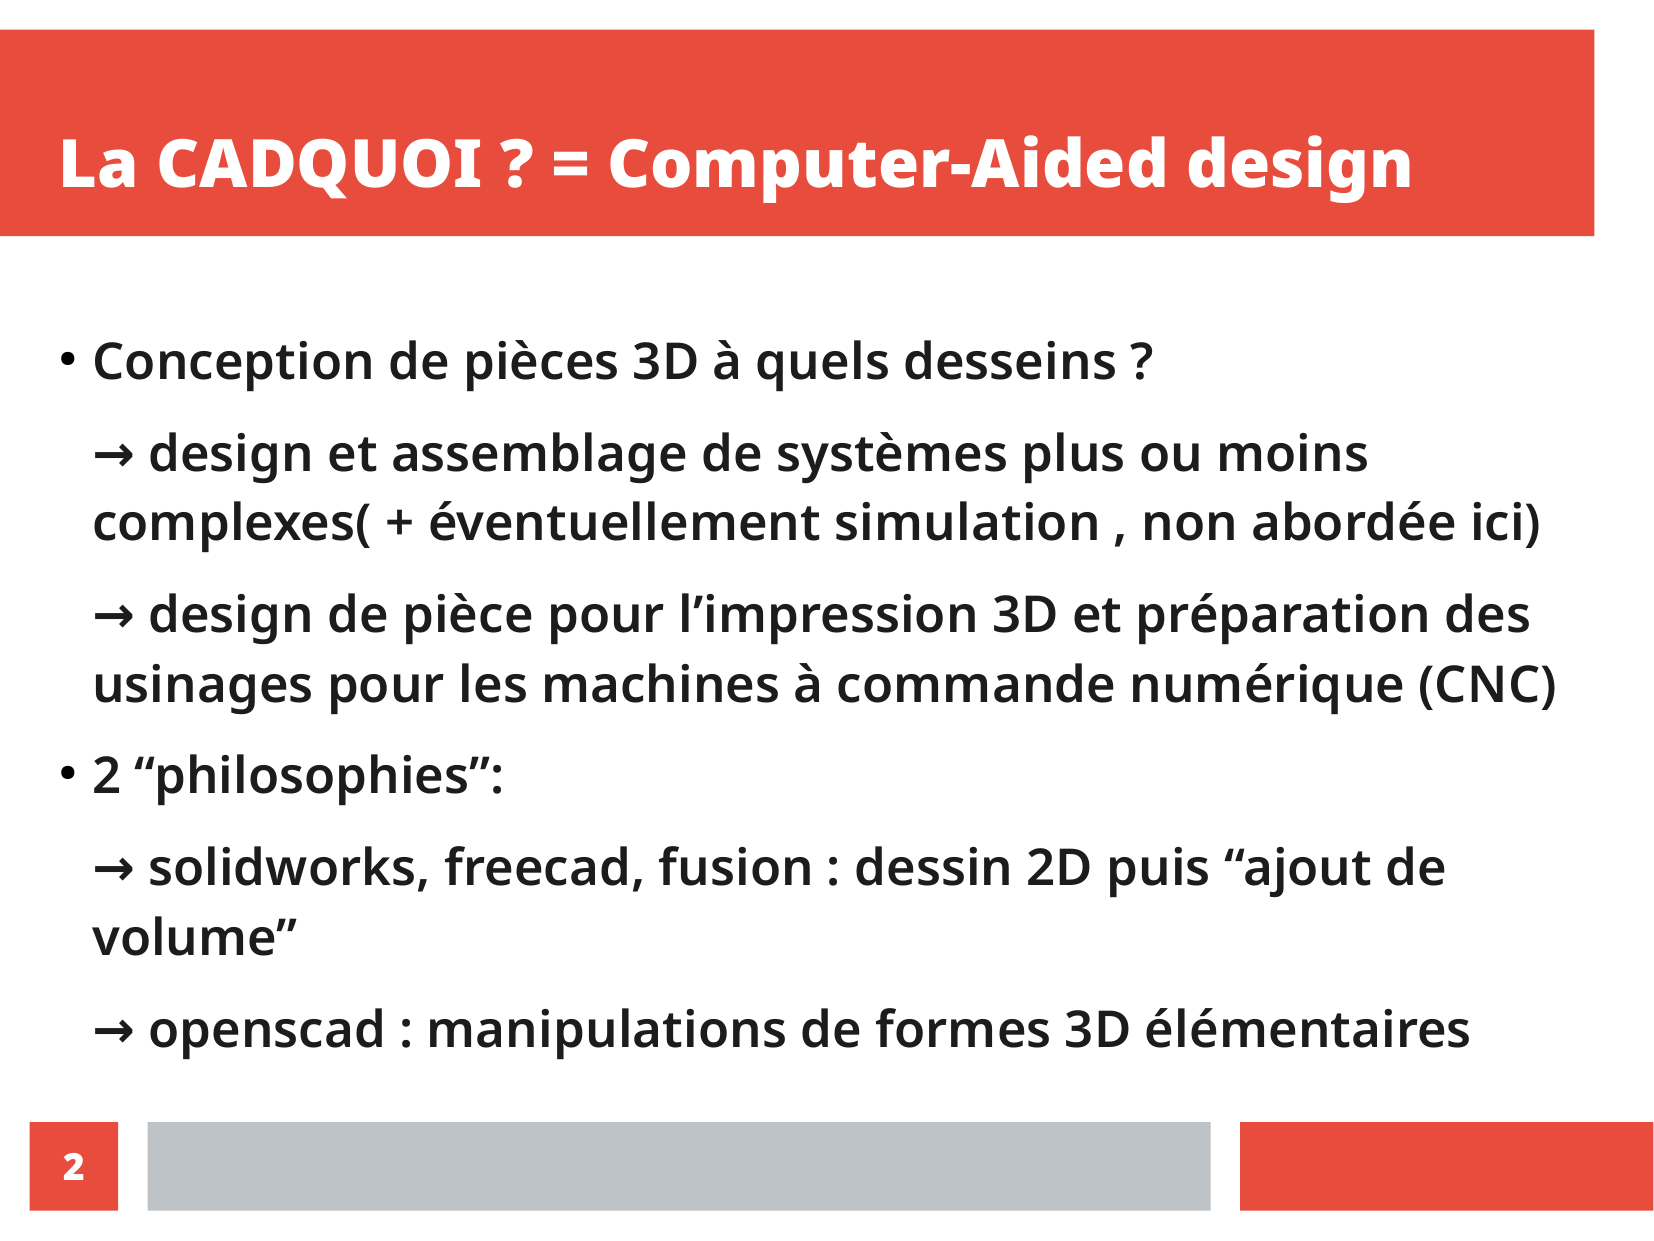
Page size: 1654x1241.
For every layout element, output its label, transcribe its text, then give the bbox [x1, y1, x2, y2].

list Conception de pièces 3D à quels desseins ? → design et assemblage de systèmes plus ou moins complexes( + éventuellement simulation , non abordée ici) → design de pièce pour l’impression 3D et préparation des usinages pour les machines à commande numérique (CNC) 2 “philosophies”: → solidworks, freecad, fusion : dessin 2D puis “ajout de volume” → openscad : manipulations de formes 3D élémentaires [59, 324, 1565, 1093]
title La CADQUOI ? = Computer-Aided design [59, 59, 1595, 207]
